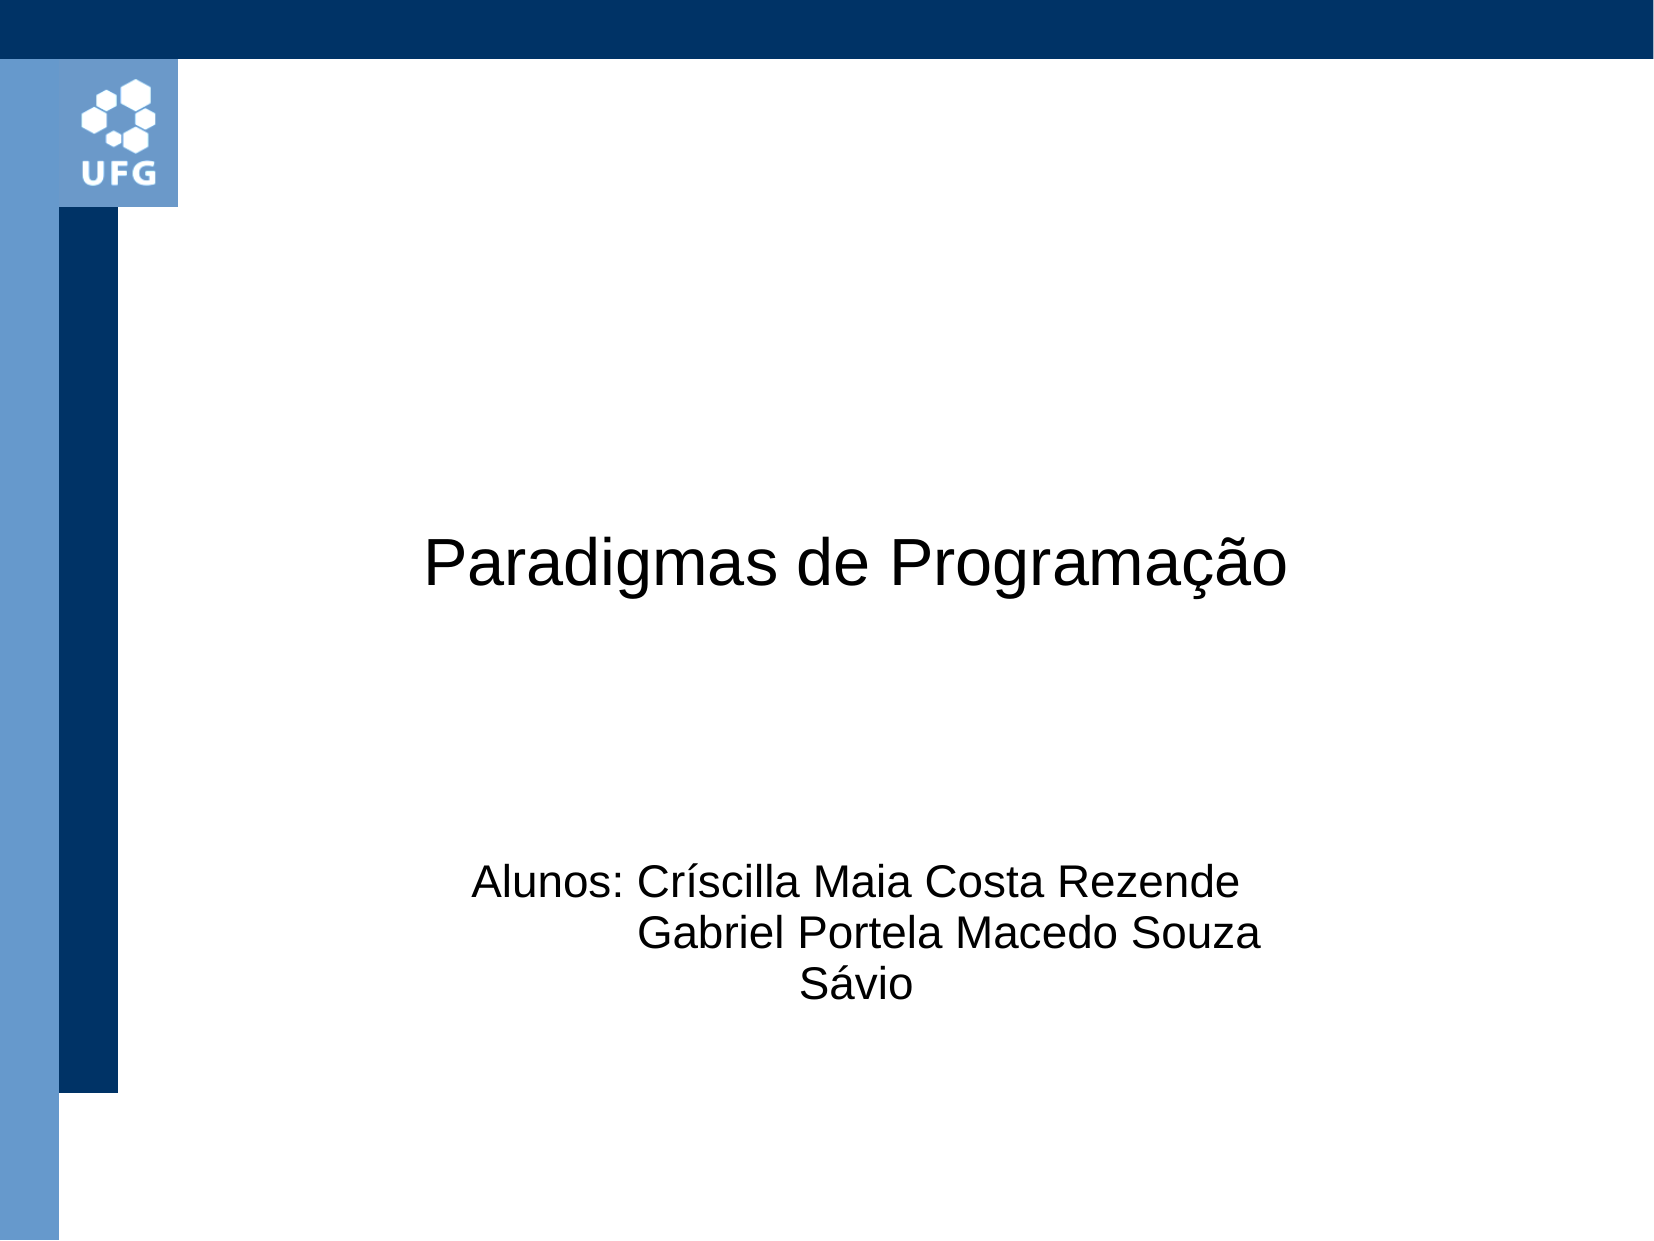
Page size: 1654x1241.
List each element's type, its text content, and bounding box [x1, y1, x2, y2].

subtitle Paradigmas de Programação Alunos: Críscilla Maia Costa Rezende Gabriel Portela Macedo Souza Sávio [147, 382, 1565, 1152]
picture [59, 59, 178, 207]
